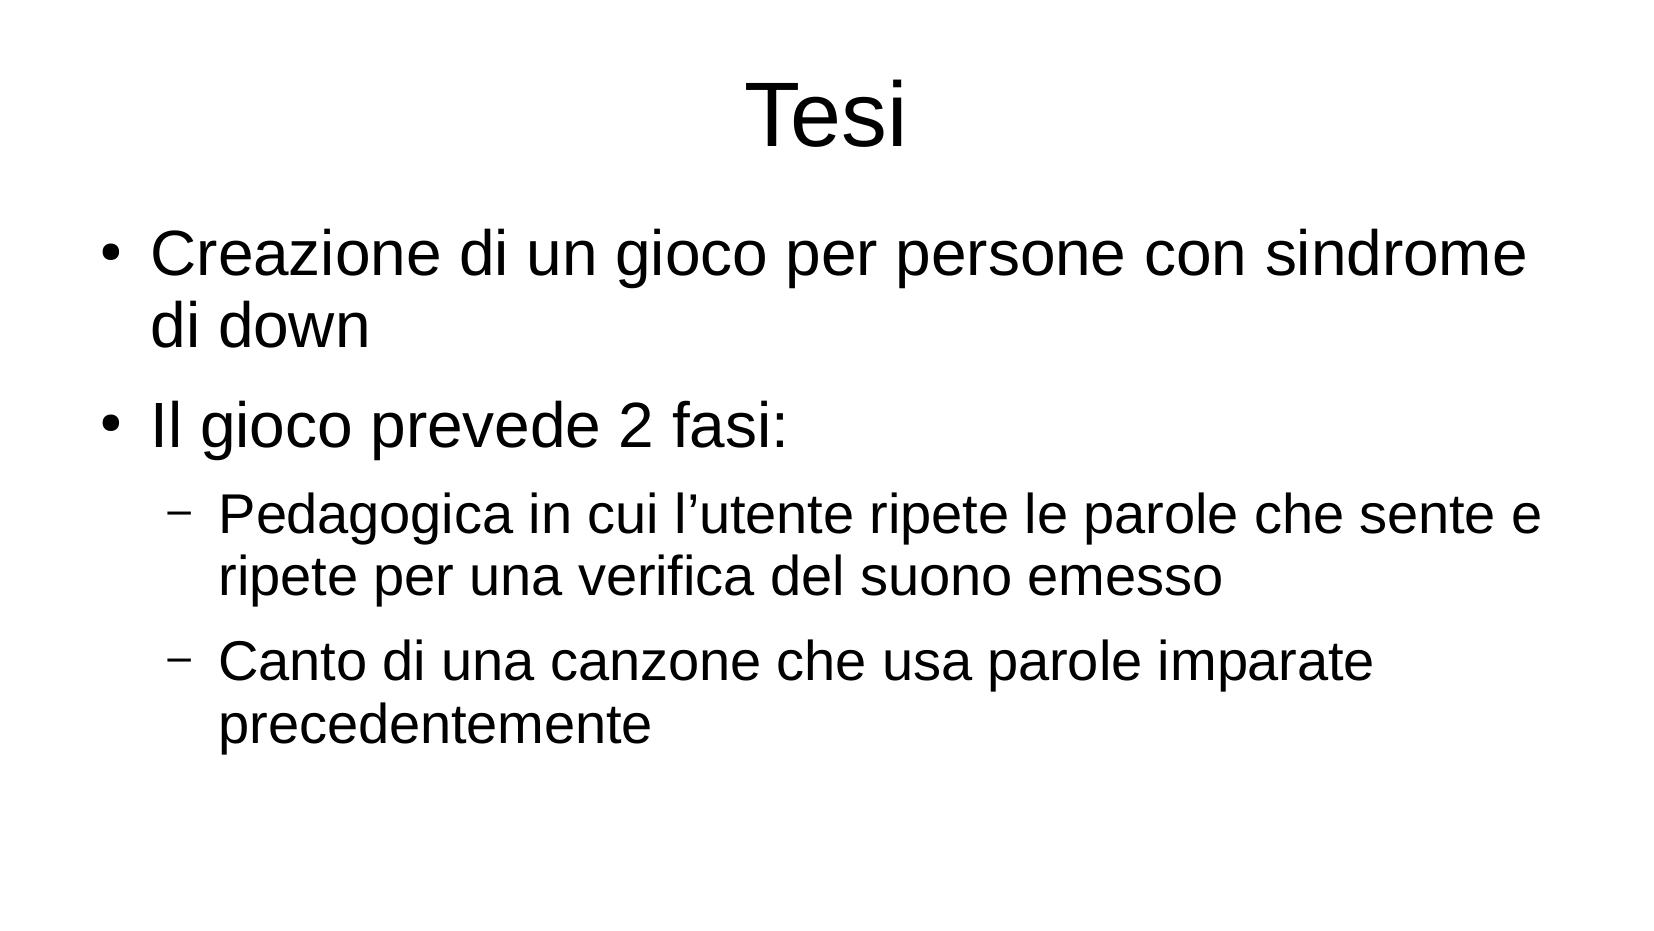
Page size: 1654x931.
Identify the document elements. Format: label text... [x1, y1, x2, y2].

list Creazione di un gioco per persone con sindrome di down Il gioco prevede 2 fasi: Pedagogica in cui l’utente ripete le parole che sente e ripete per una verifica del suono emesso Canto di una canzone che usa parole imparate precedentemente [82, 217, 1571, 758]
title Tesi [82, 37, 1571, 193]
